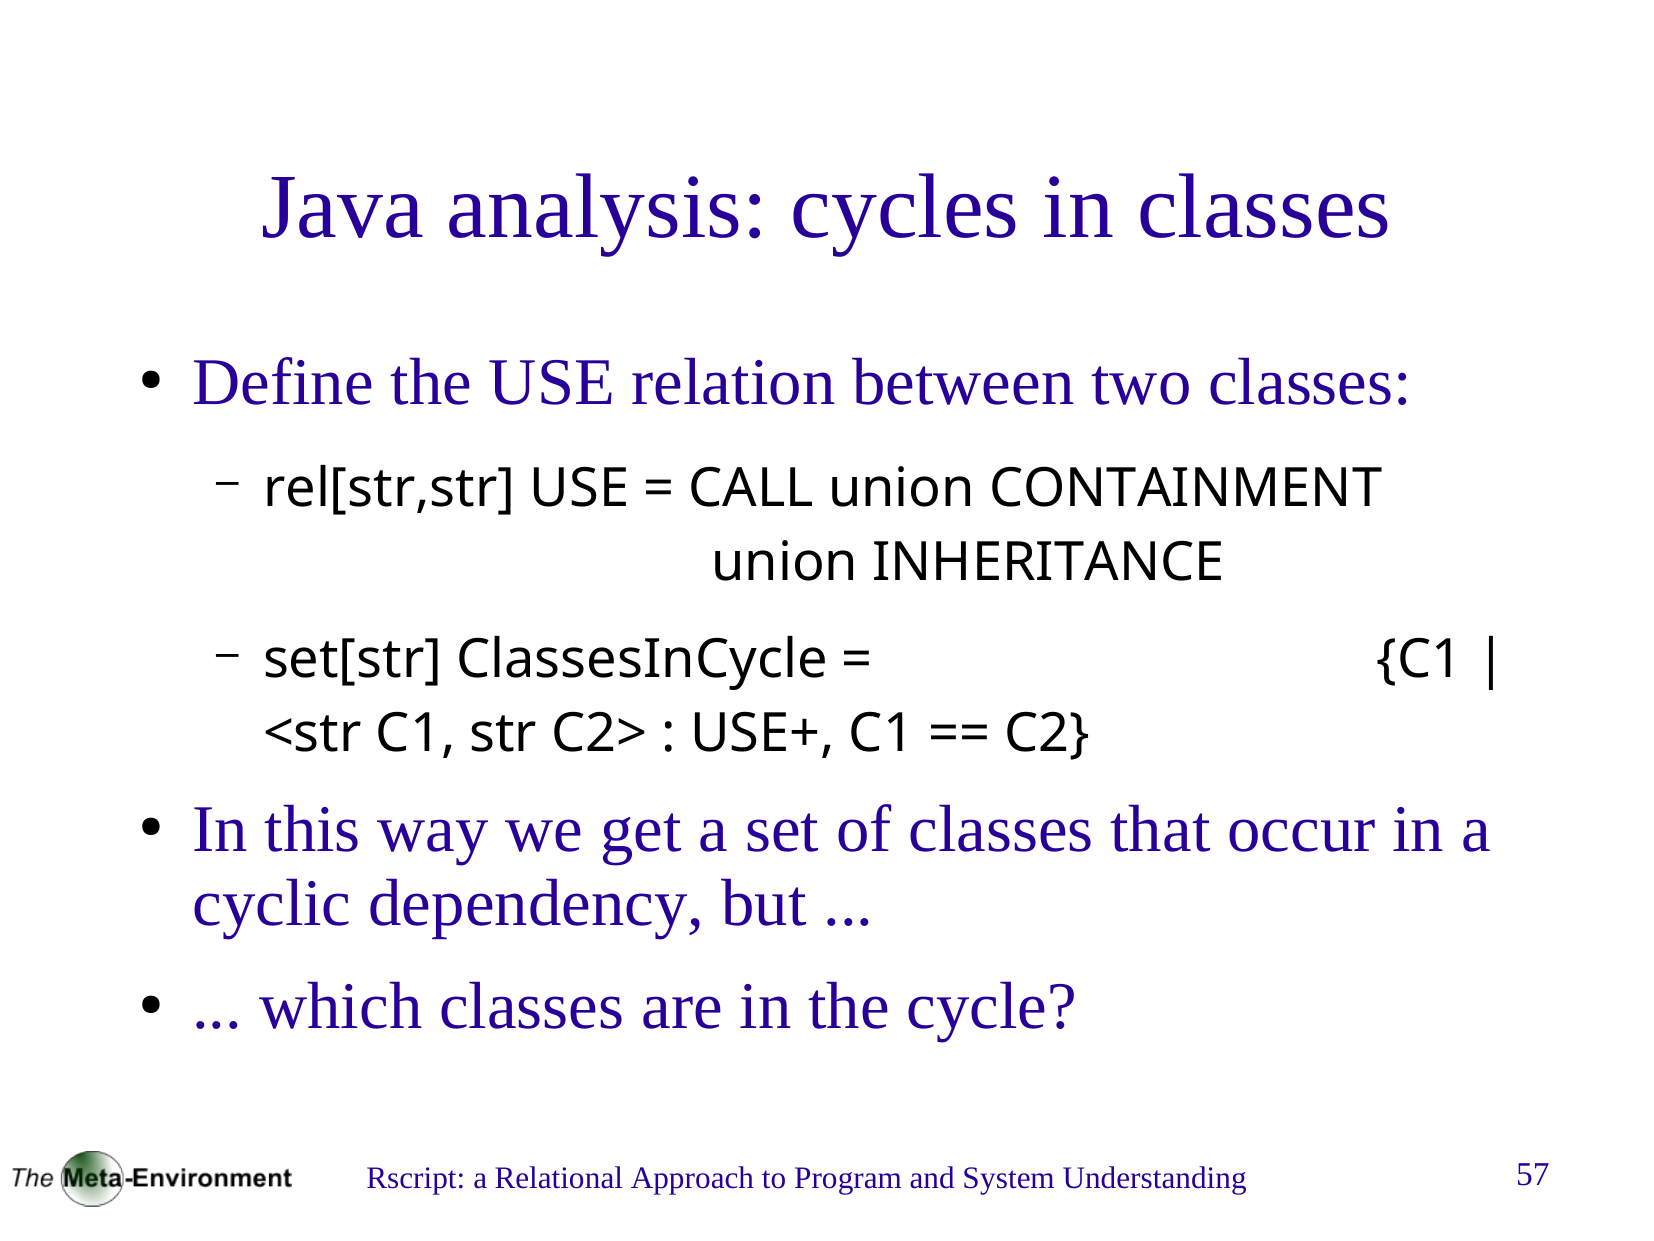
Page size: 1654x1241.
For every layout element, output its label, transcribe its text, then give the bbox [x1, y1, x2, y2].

list Define the USE relation between two classes: rel[str,str] USE = CALL union CONTAINMENT union INHERITANCE set[str] ClassesInCycle = {C1 | <str C1, str C2> : USE+, C1 == C2} In this way we get a set of classes that occur in a cyclic dependency, but ... ... which classes are in the cycle? [121, 344, 1534, 1127]
picture [12, 1151, 292, 1207]
title Java analysis: cycles in classes [121, 102, 1534, 311]
